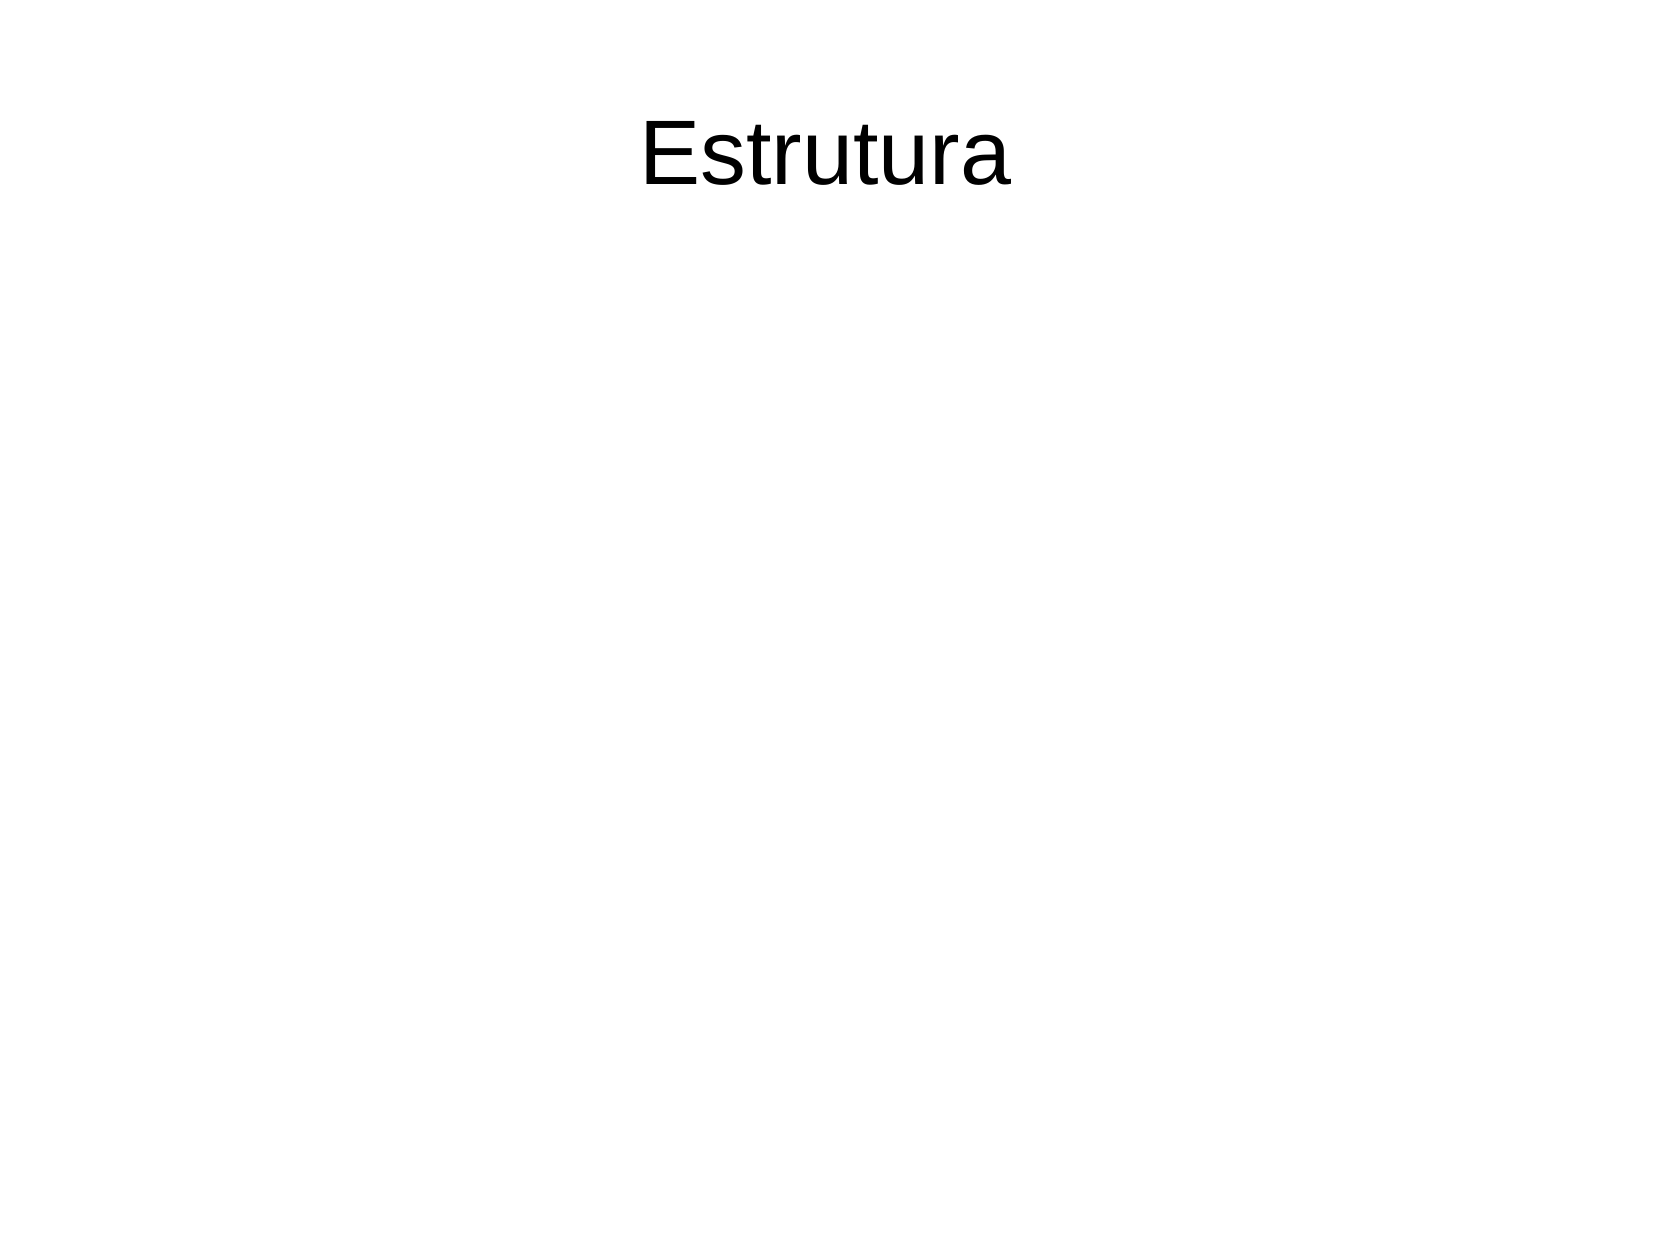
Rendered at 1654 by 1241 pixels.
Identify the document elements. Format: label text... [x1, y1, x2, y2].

title Estrutura [82, 49, 1571, 257]
